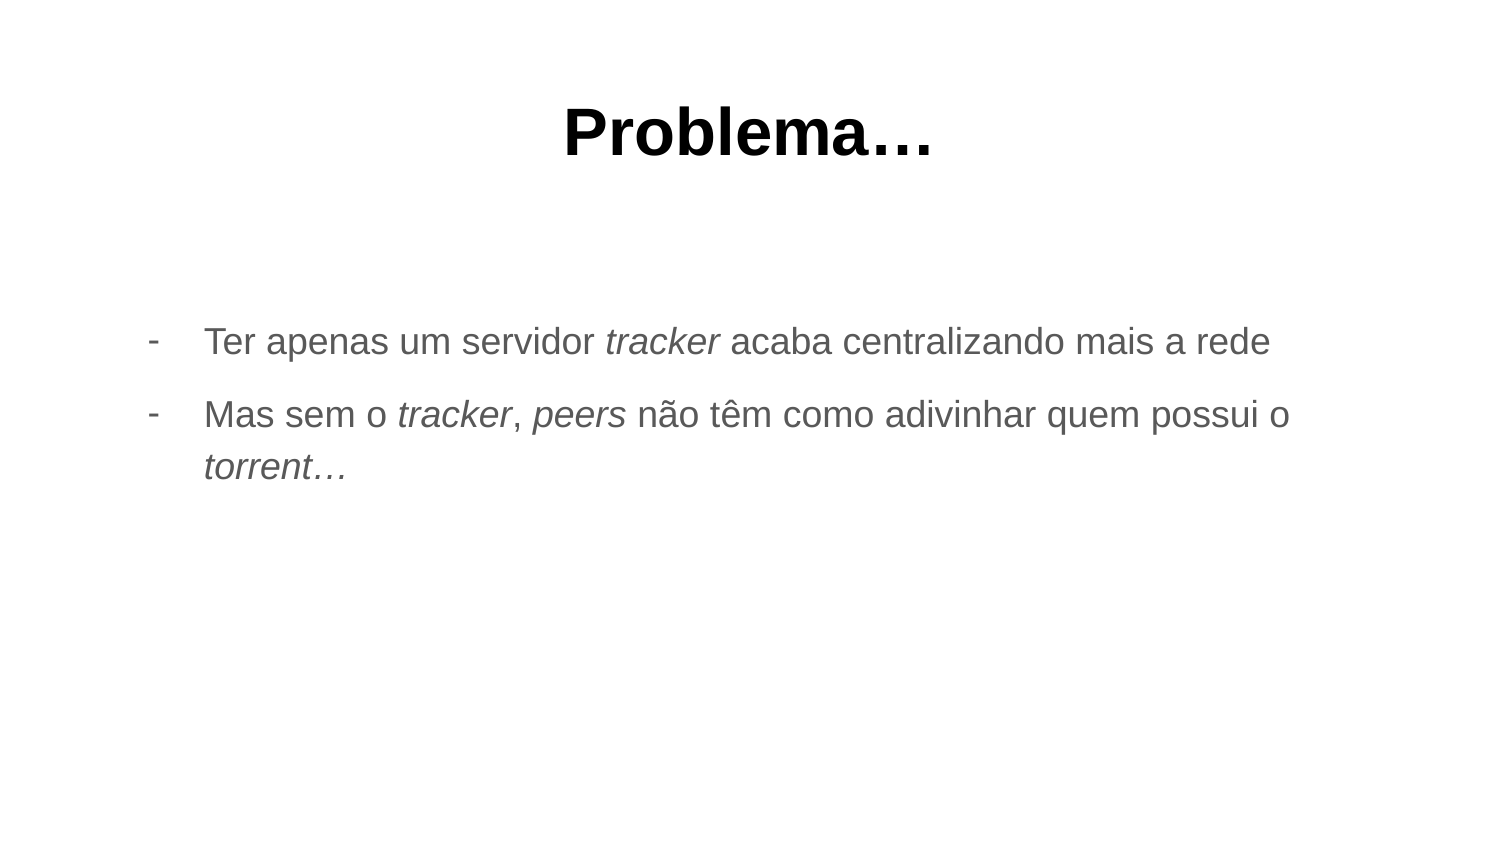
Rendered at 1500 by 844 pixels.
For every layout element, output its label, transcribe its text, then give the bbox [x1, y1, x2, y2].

title Problema… [51, 72, 1449, 167]
text_box Ter apenas um servidor tracker acaba centralizando mais a rede Mas sem o tracker, peers não têm como adivinhar quem possui o torrent… [113, 295, 1386, 502]
